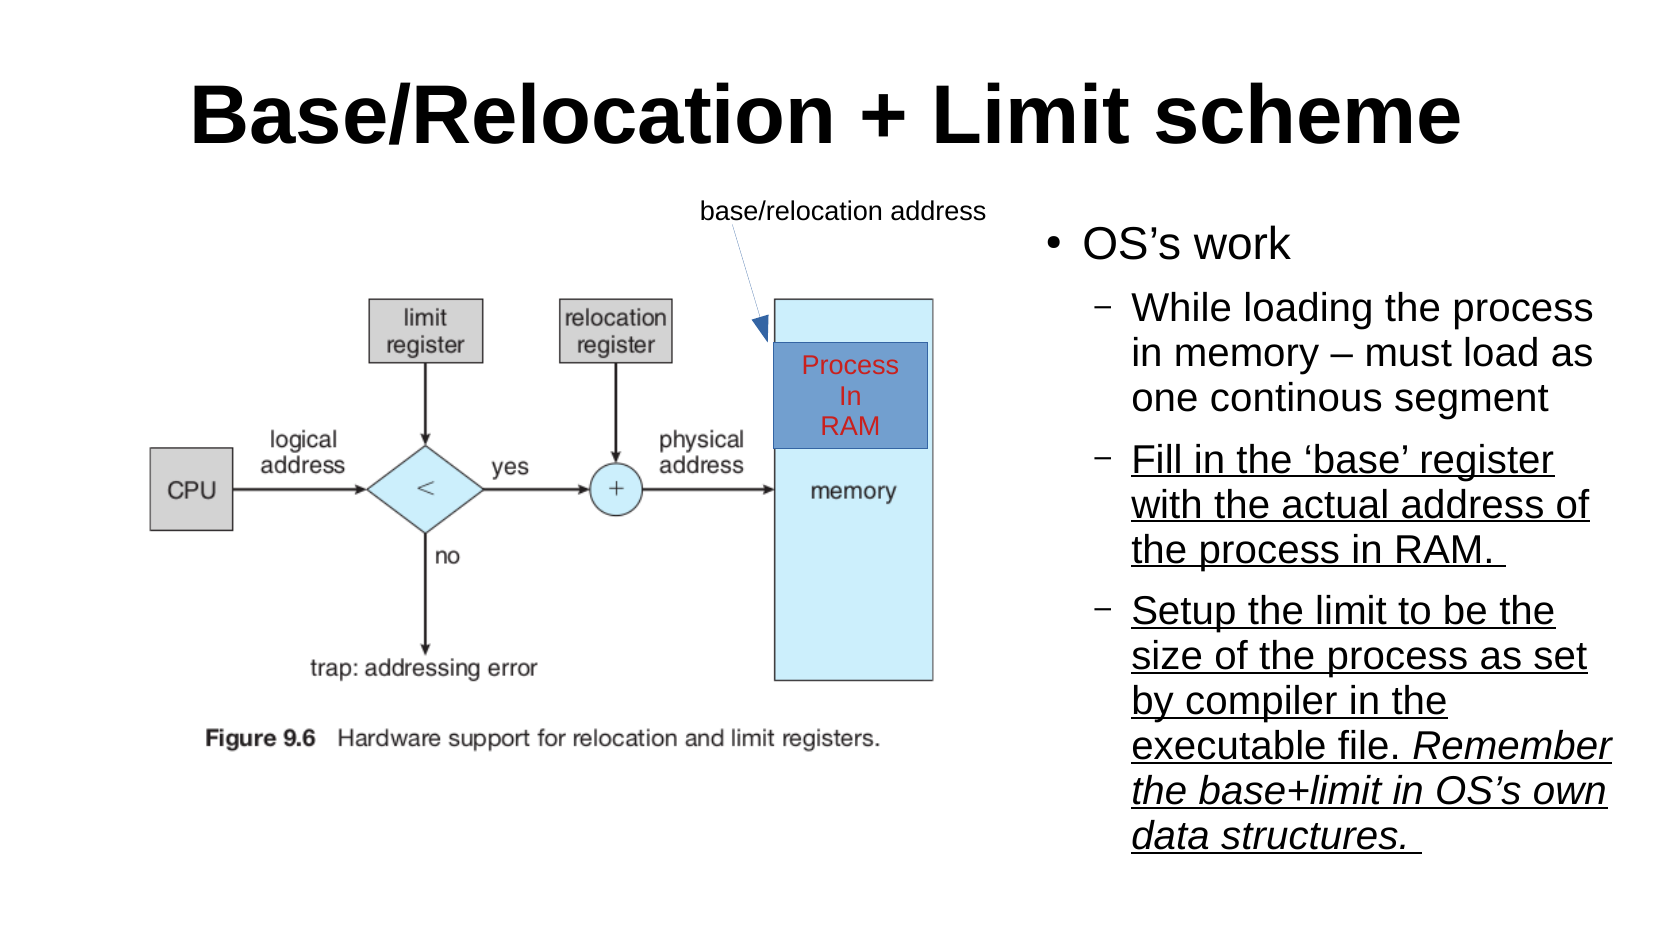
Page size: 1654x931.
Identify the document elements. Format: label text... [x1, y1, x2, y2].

title Base/Relocation + Limit scheme [82, 37, 1571, 193]
text_box base/relocation address [685, 189, 1004, 235]
text_box Process In RAM [773, 342, 928, 449]
picture [47, 223, 981, 780]
list OS’s work While loading the process in memory – must load as one continous segment Fill in the ‘base’ register with the actual address of the process in RAM. Setup the limit to be the size of the process as set by compiler in the executable file. Remember the base+limit in OS’s own data structures. [1033, 217, 1619, 910]
